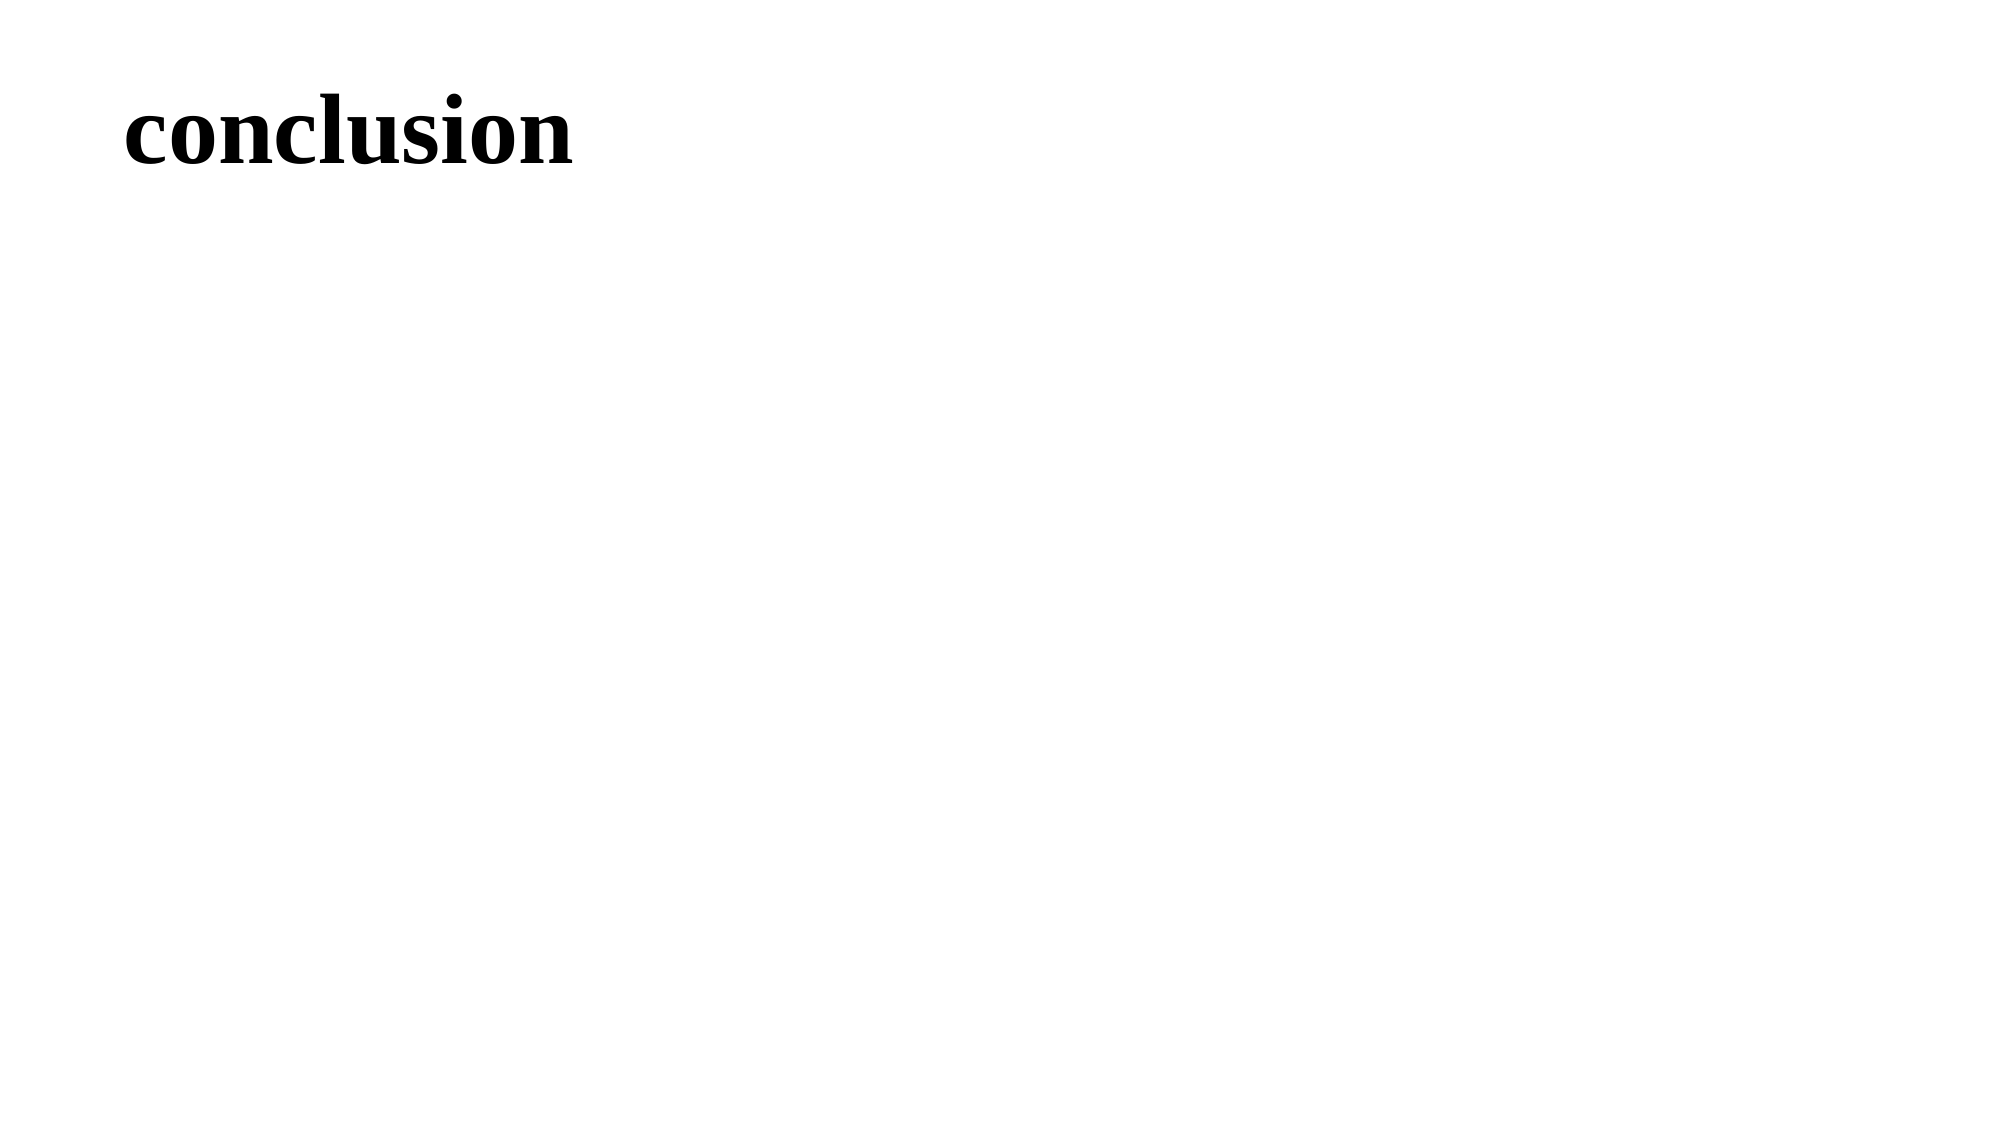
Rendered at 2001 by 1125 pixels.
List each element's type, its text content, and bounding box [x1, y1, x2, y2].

title conclusion [123, 63, 1877, 188]
